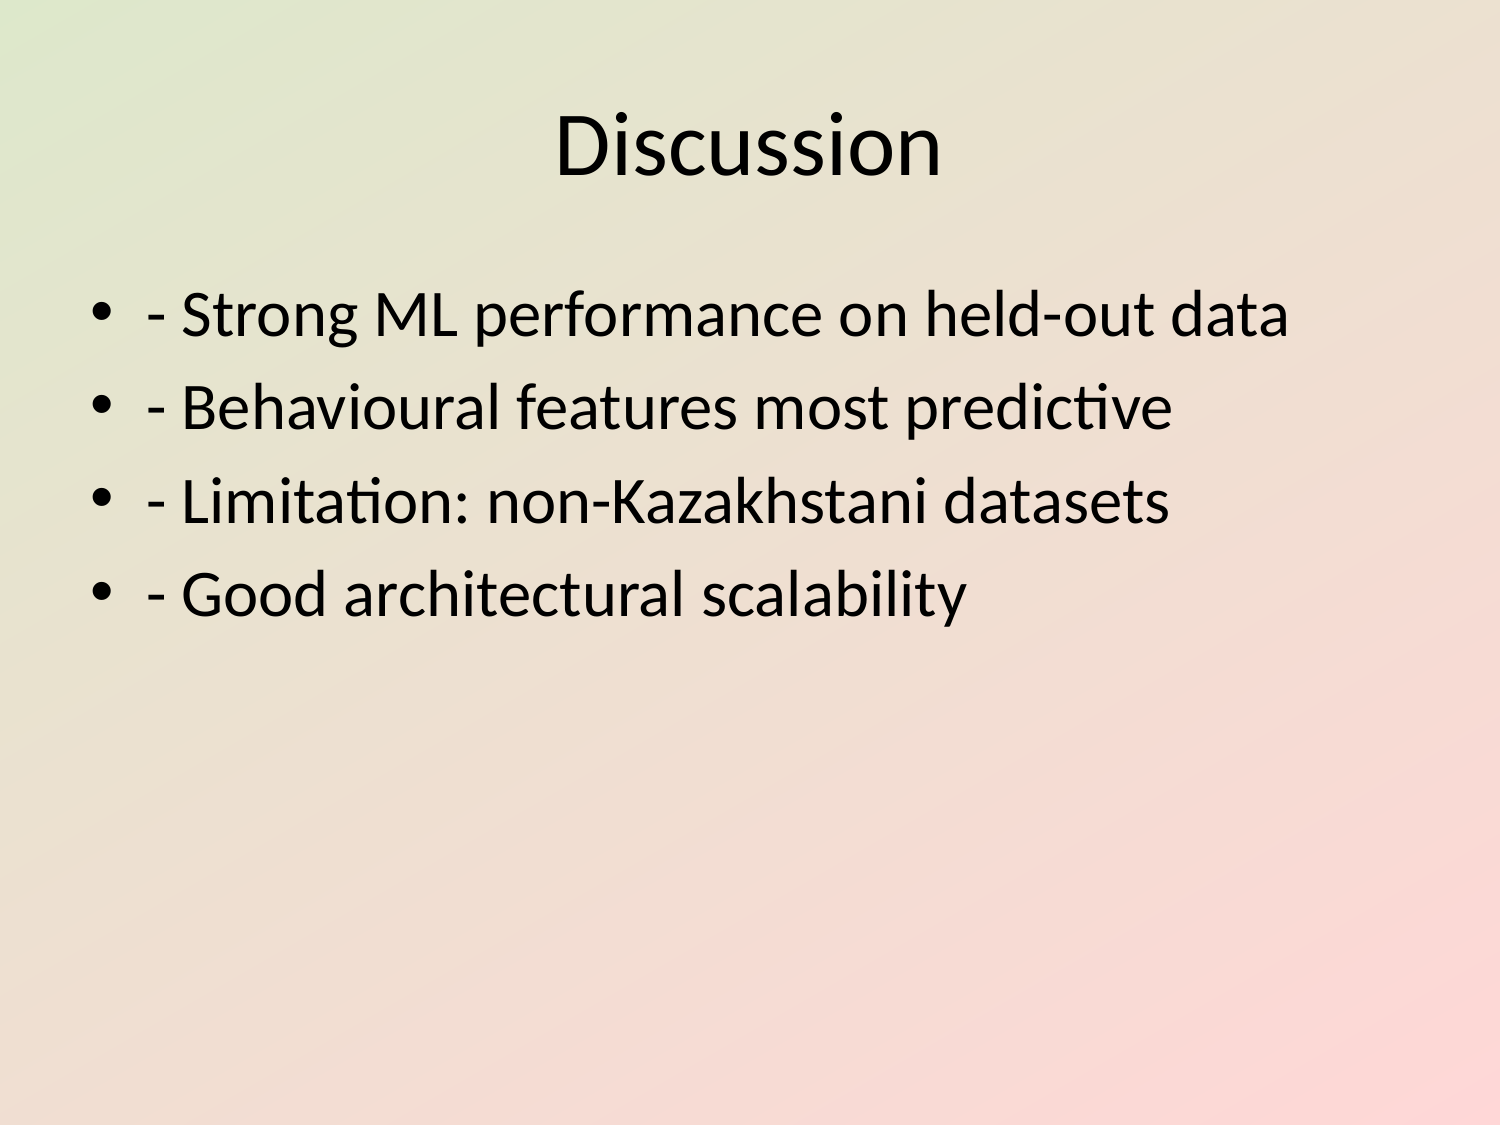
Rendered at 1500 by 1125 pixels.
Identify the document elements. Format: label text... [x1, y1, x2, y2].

title Discussion [75, 45, 1425, 233]
list - Strong ML performance on held-out data - Behavioural features most predictive - Limitation: non-Kazakhstani datasets - Good architectural scalability [75, 262, 1425, 1005]
